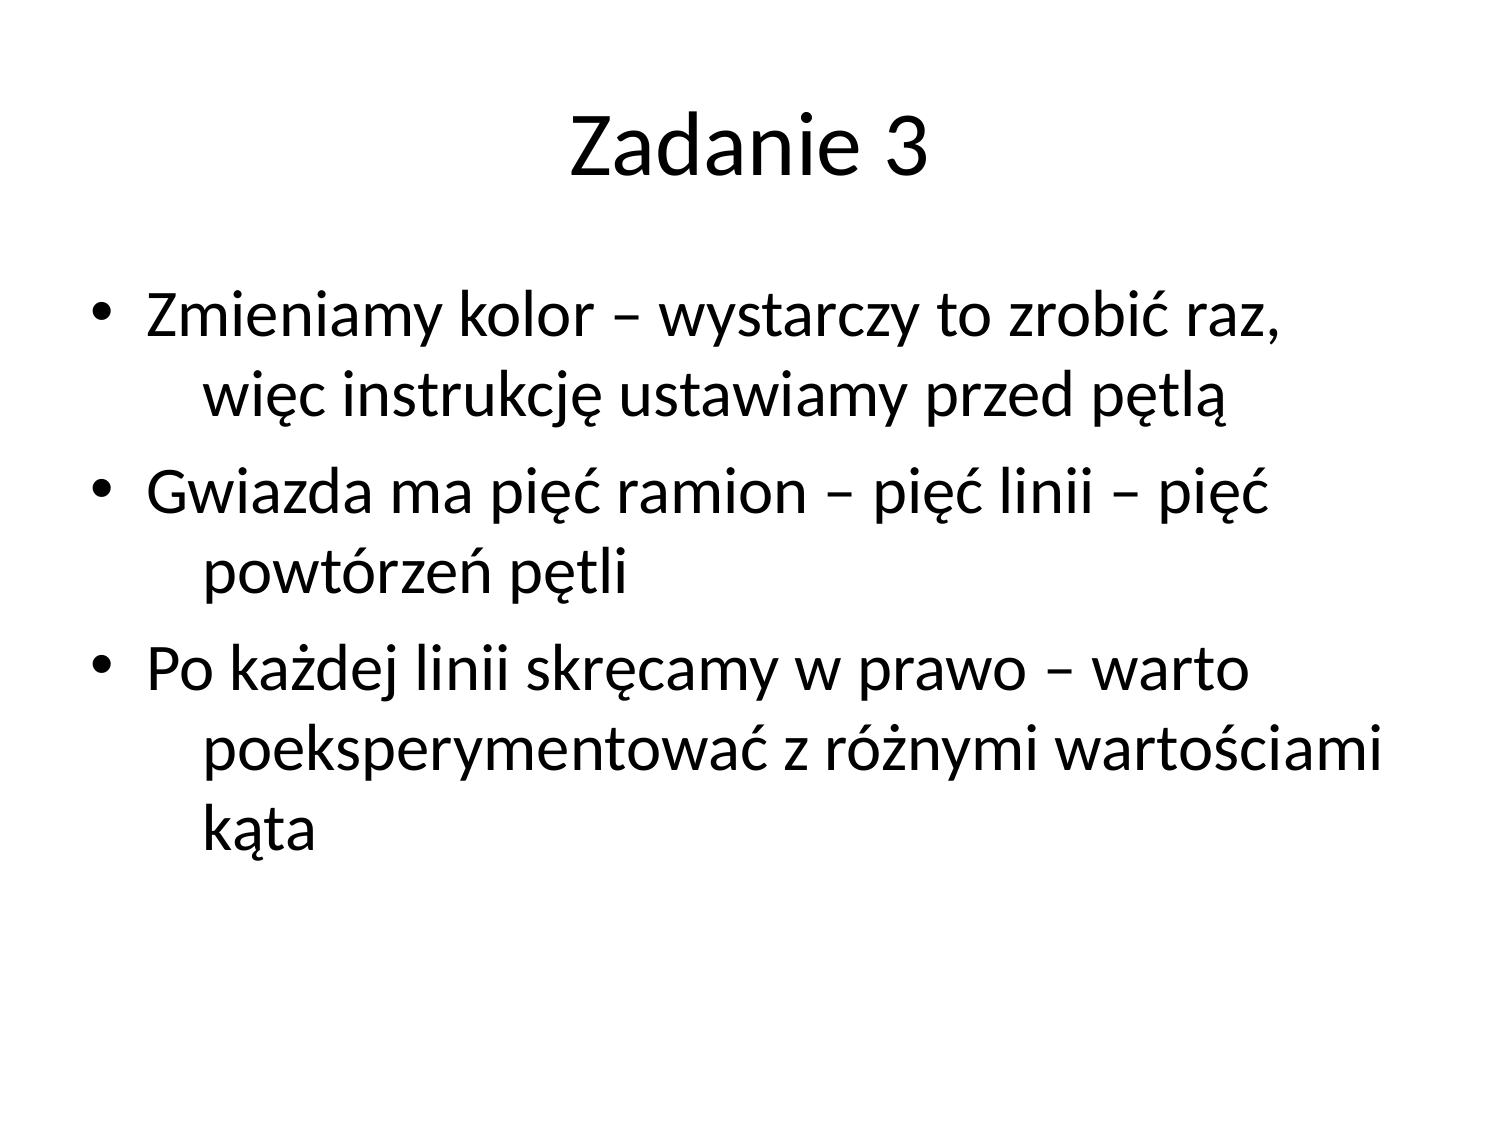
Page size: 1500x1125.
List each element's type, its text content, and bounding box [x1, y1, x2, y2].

title Zadanie 3 [75, 45, 1426, 233]
list Zmieniamy kolor – wystarczy to zrobić raz, więc instrukcję ustawiamy przed pętlą Gwiazda ma pięć ramion – pięć linii – pięć powtórzeń pętli Po każdej linii skręcamy w prawo – warto poeksperymentować z różnymi wartościami kąta [75, 262, 1426, 1005]
